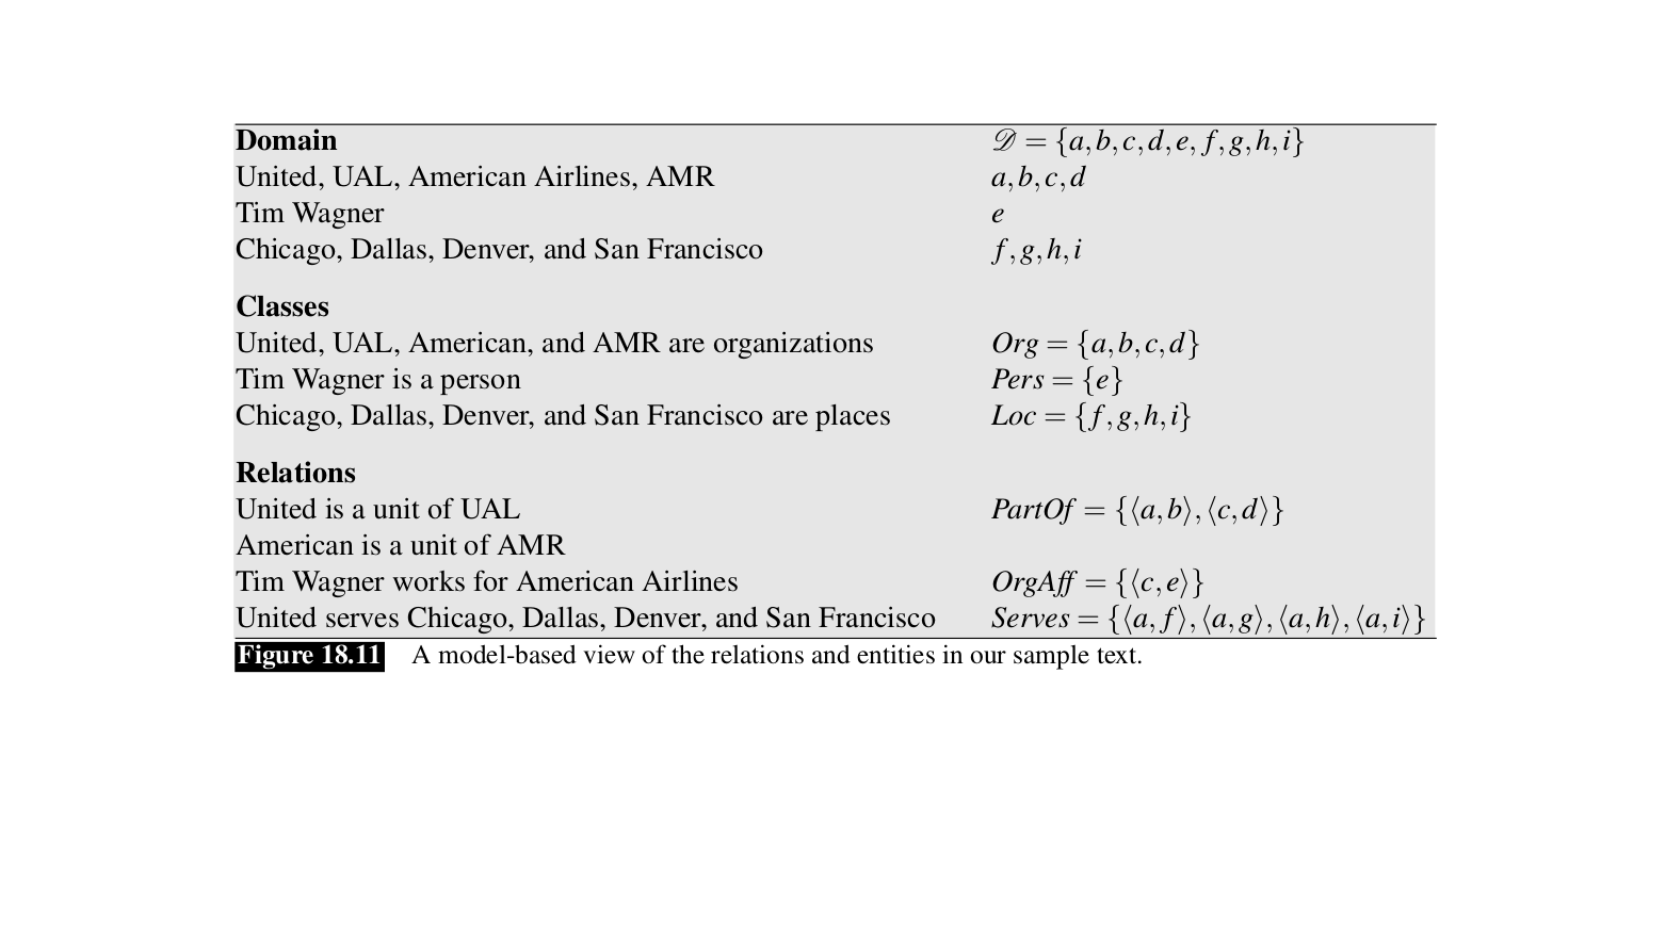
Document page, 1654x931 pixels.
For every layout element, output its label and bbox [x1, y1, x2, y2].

picture [210, 120, 1471, 691]
